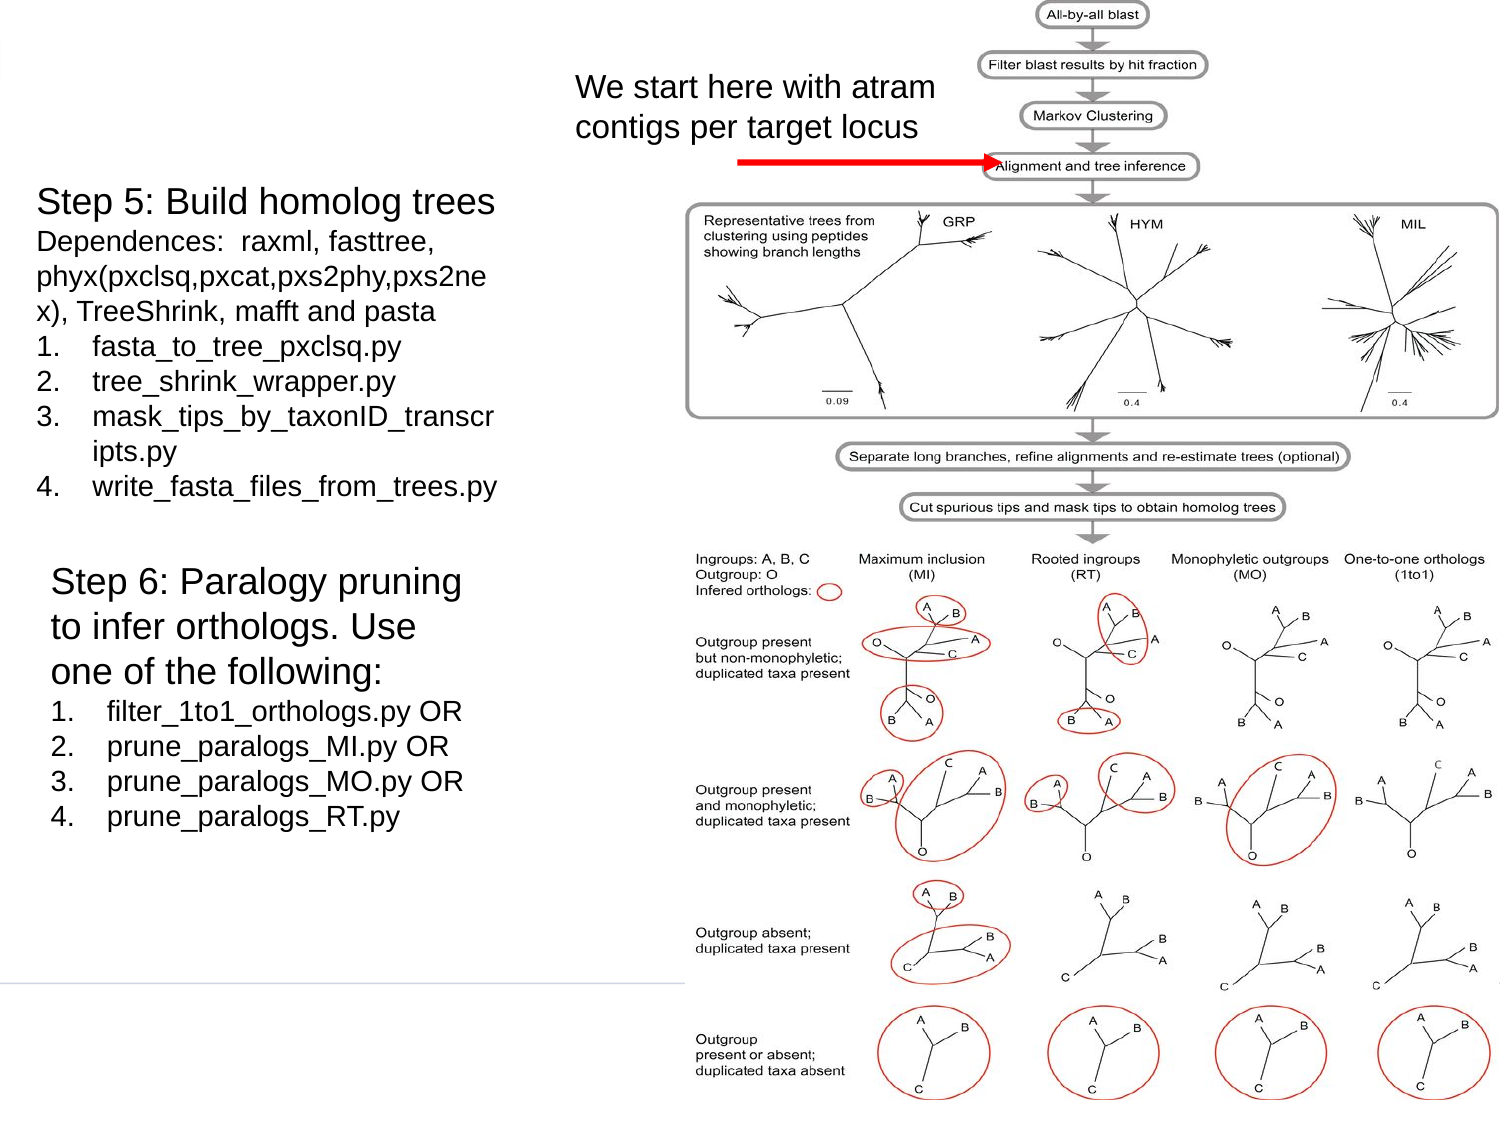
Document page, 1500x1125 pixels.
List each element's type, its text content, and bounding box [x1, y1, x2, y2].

text_box Step 6: Paralogy pruning to infer orthologs. Use one of the following: filter_1to1_orthologs.py OR prune_paralogs_MI.py OR prune_paralogs_MO.py OR prune_paralogs_RT.py [35, 549, 502, 843]
text_box We start here with atram contigs per target locus [575, 64, 987, 166]
picture [685, 0, 1499, 1100]
text_box Step 5: Build homolog trees Dependences: raxml, fasttree, phyx(pxclsq,pxcat,pxs2phy,pxs2nex), TreeShrink, mafft and pasta fasta_to_tree_pxclsq.py tree_shrink_wrapper.py mask_tips_by_taxonID_transcripts.py write_fasta_files_from_trees.py [21, 169, 517, 514]
